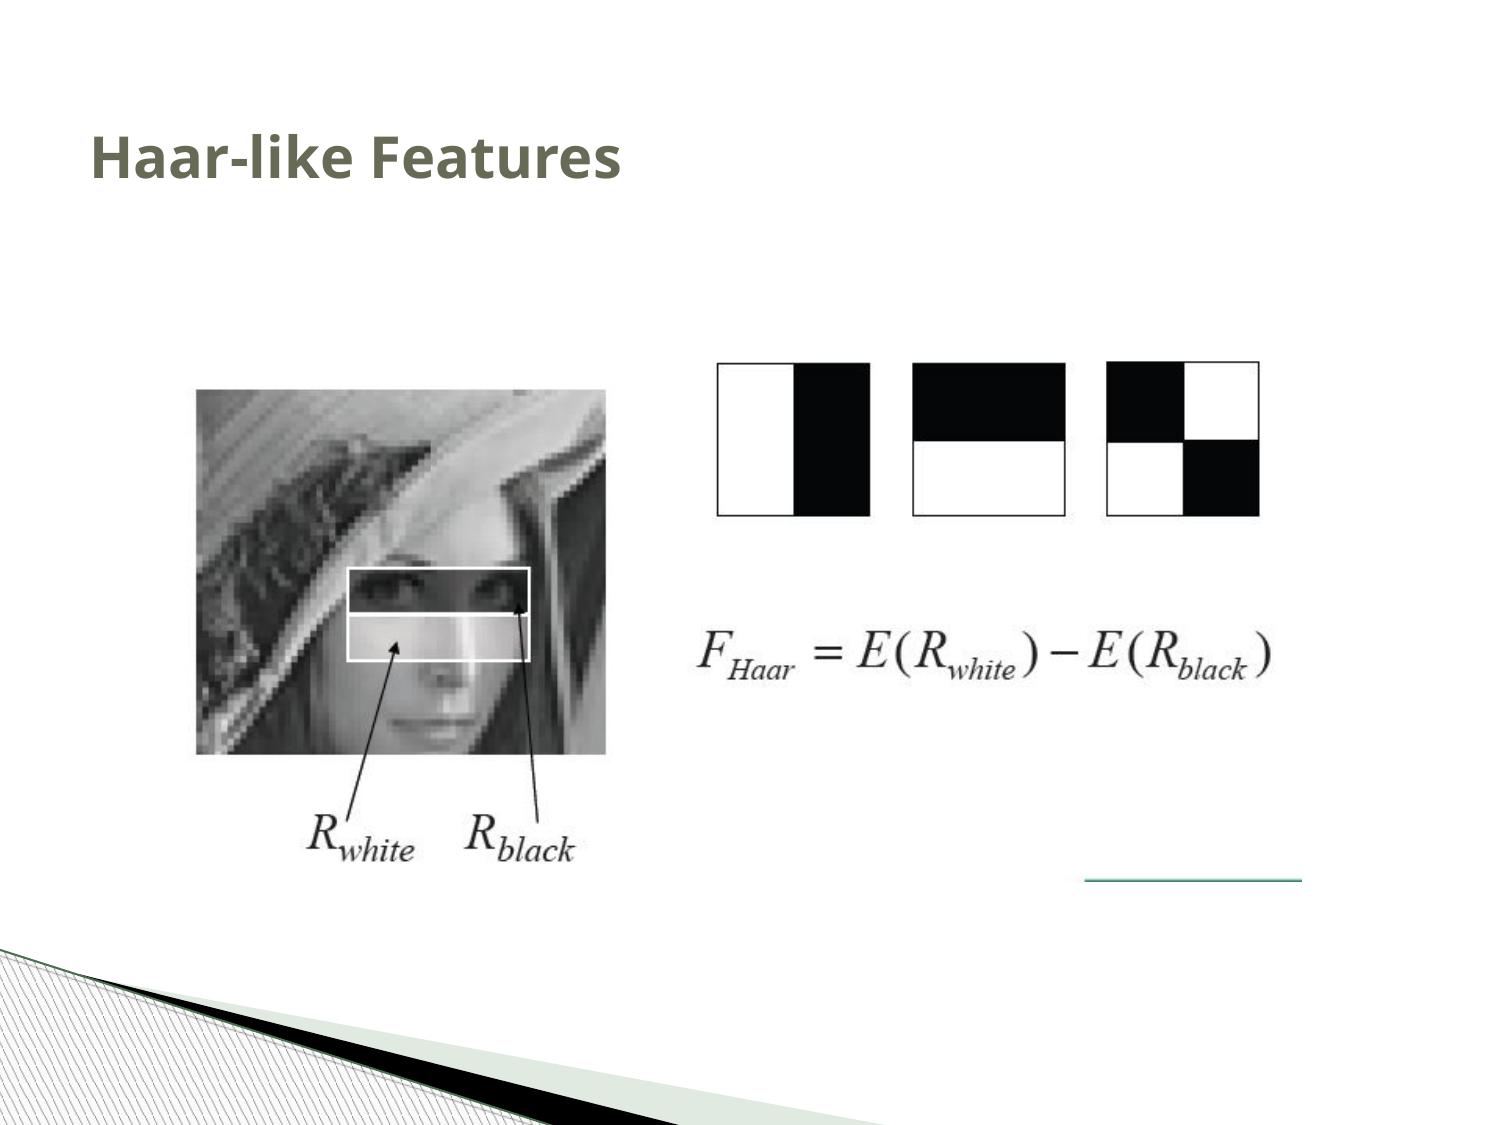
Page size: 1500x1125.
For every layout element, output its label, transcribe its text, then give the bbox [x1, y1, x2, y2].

picture [162, 324, 1302, 882]
title Haar-like Features [75, 45, 1425, 233]
picture [0, 952, 543, 1125]
